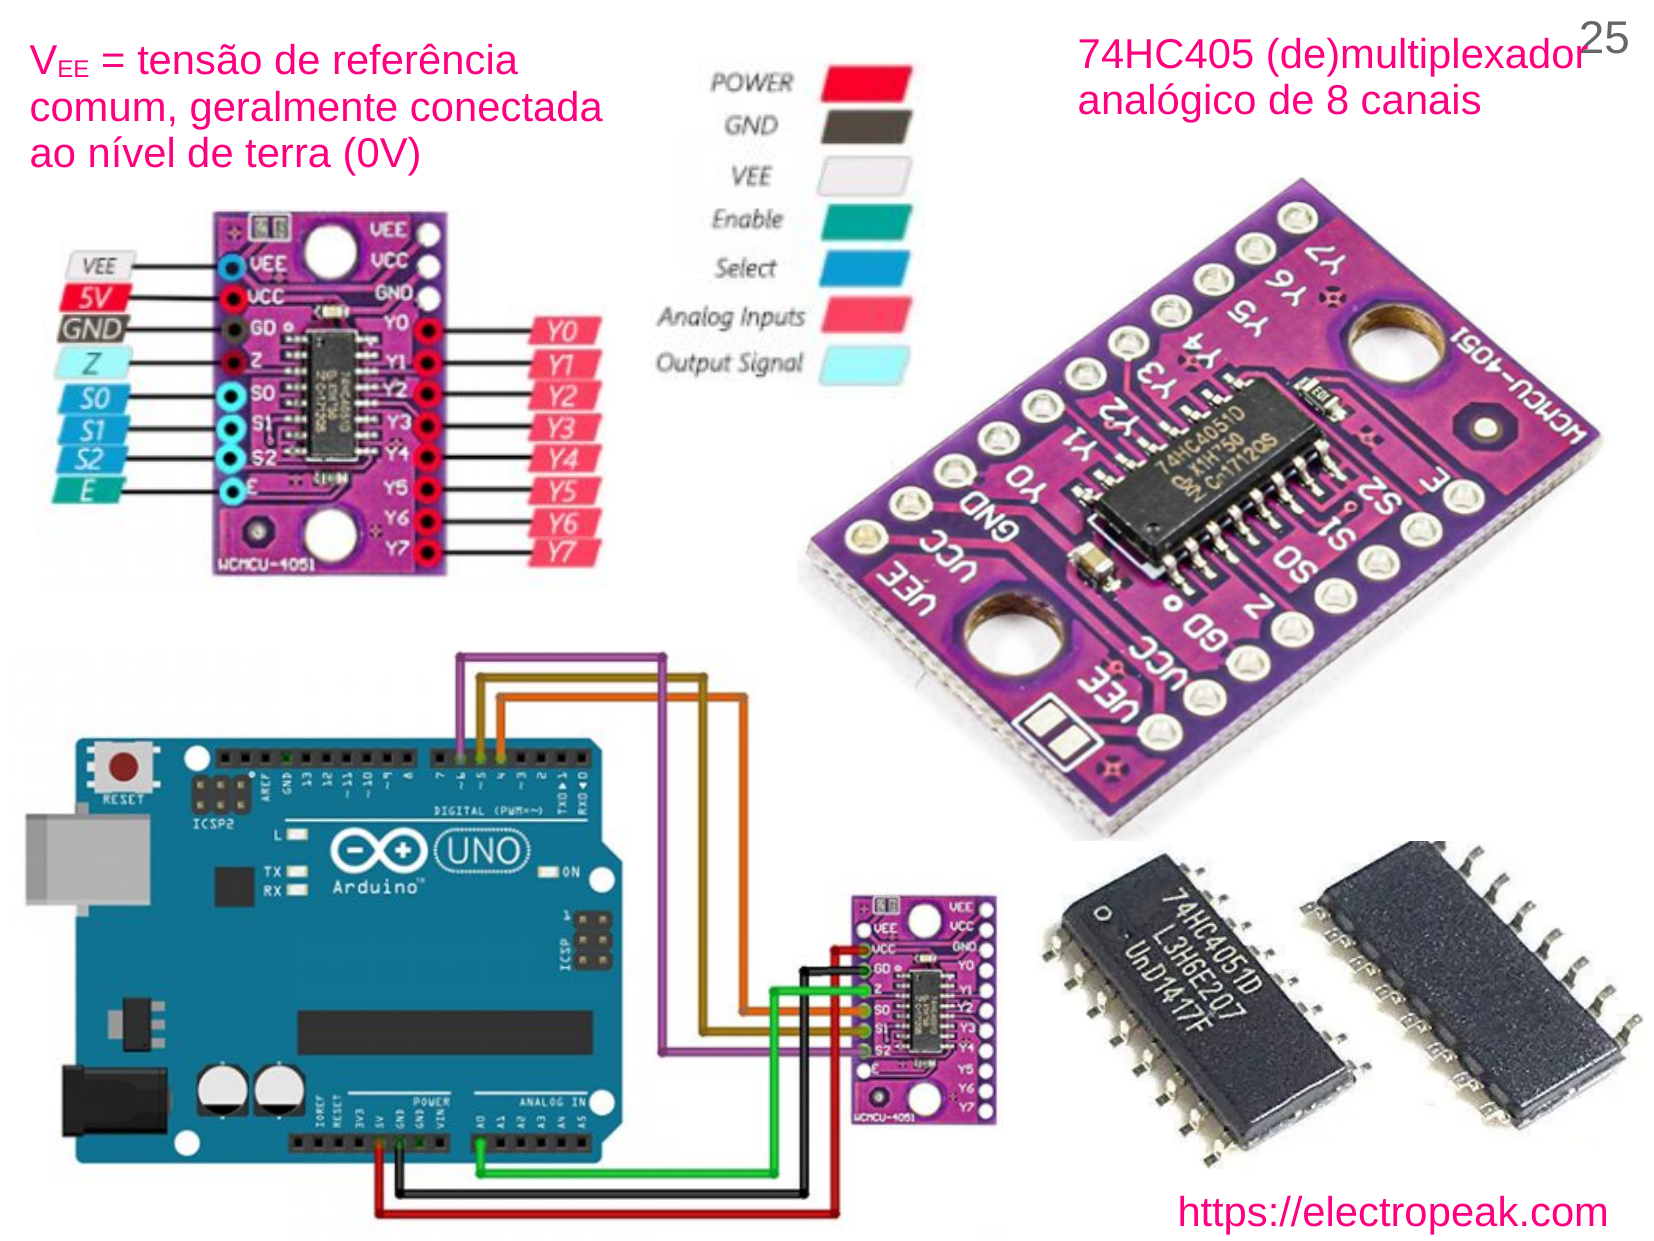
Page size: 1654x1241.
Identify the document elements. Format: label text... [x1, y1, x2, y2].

text_box 74HC405 (de)multiplexador analógico de 8 canais [1062, 22, 1625, 178]
picture [37, 194, 617, 591]
text_box https://electropeak.com [1018, 1181, 1625, 1241]
picture [14, 58, 1654, 1241]
text_box VEE = tensão de referência comum, geralmente conectada ao nível de terra (0V) [14, 29, 621, 184]
